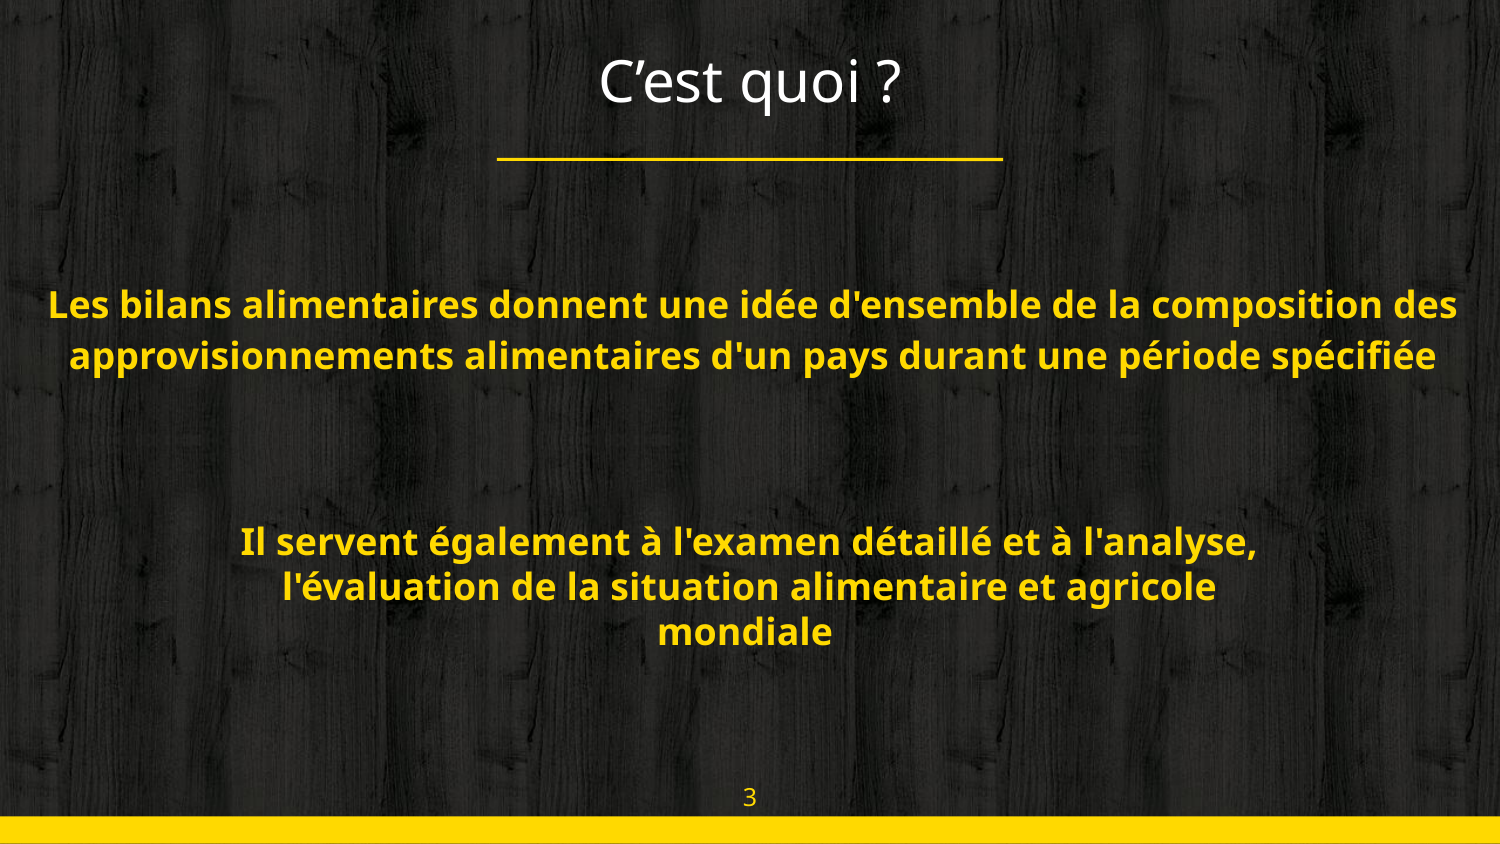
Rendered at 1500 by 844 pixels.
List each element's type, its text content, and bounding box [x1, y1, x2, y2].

text_box <numéro> [705, 766, 795, 832]
text_box Il servent également à l'examen détaillé et à l'analyse, l'évaluation de la situation alimentaire et agricole mondiale [175, 445, 1325, 567]
picture [0, 0, 1500, 816]
text_box C’est quoi ? [75, 0, 1425, 160]
text_box Les bilans alimentaires donnent une idée d'ensemble de la composition des approvisionnements alimentaires d'un pays durant une période spécifiée [4, 270, 1500, 445]
